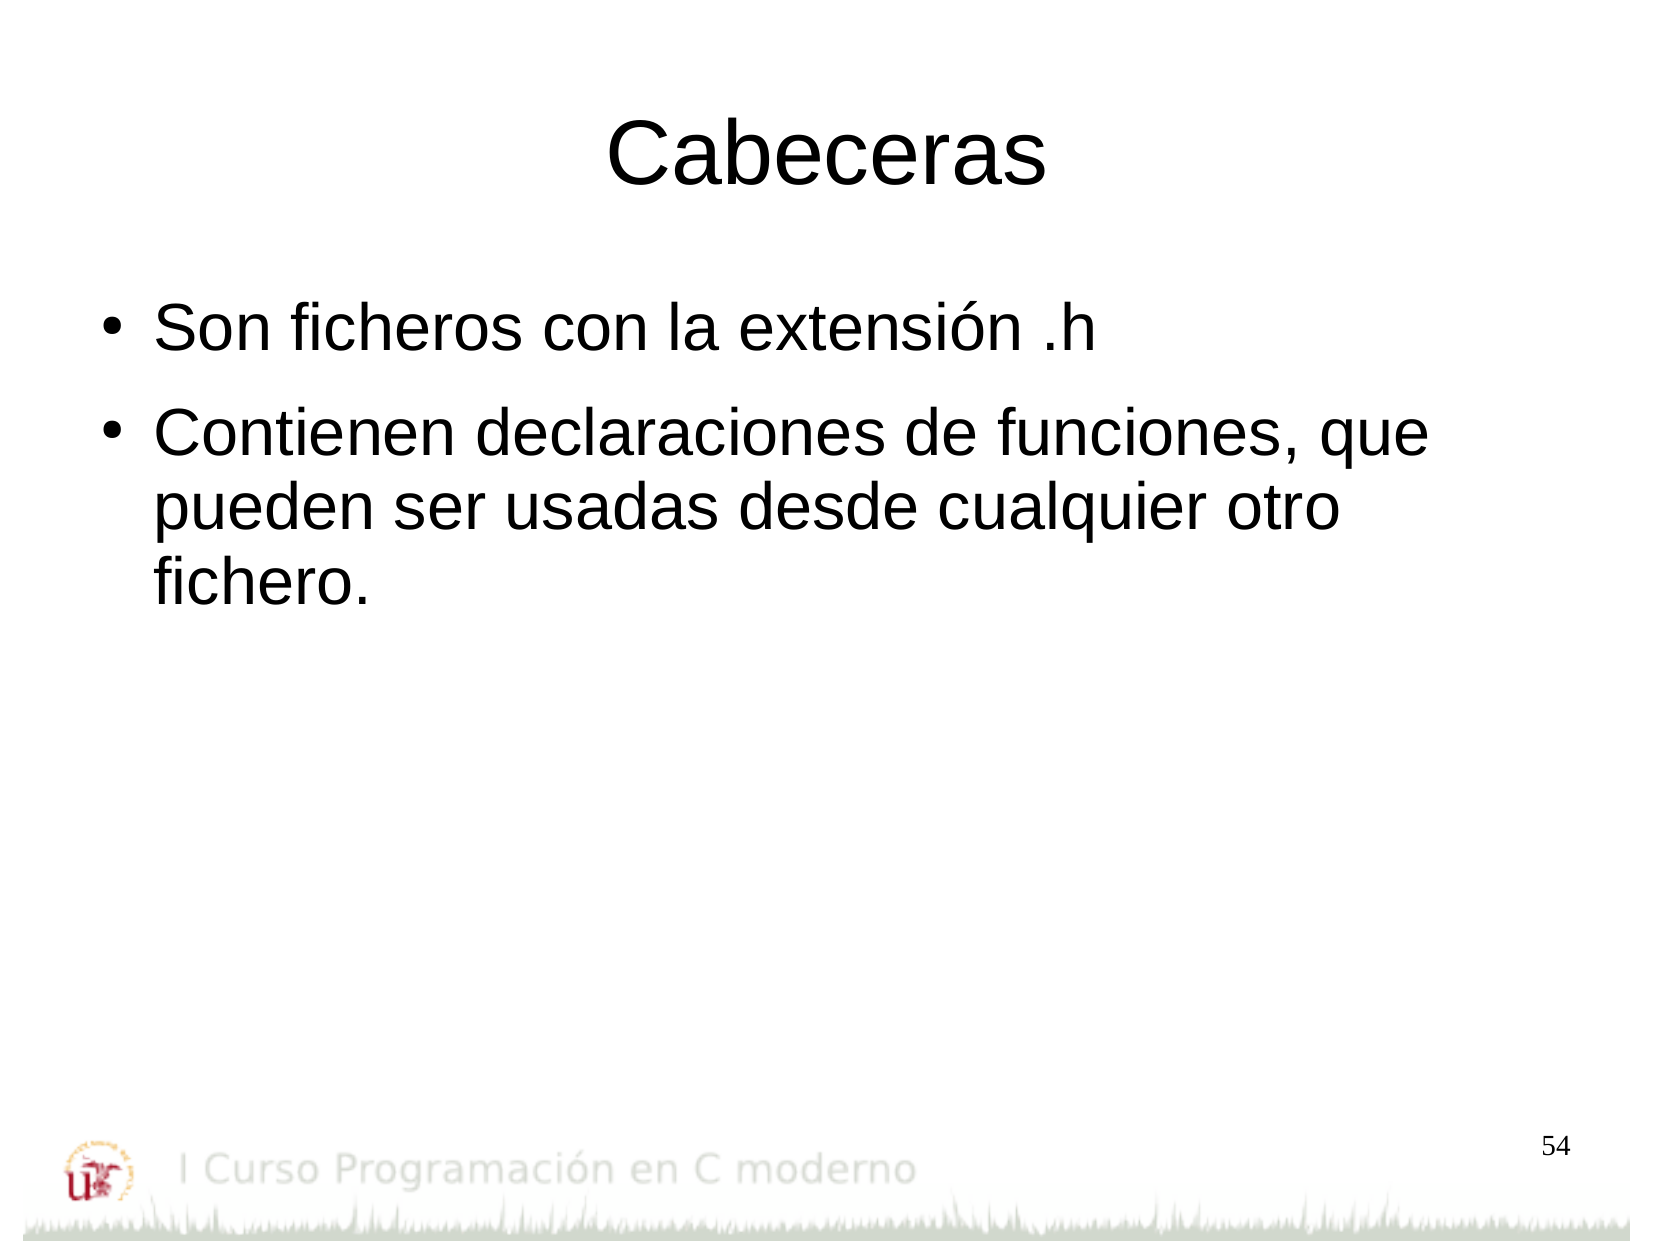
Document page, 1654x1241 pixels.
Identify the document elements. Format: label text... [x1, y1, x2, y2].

title Cabeceras [82, 49, 1571, 257]
list Son ficheros con la extensión .h Contienen declaraciones de funciones, que pueden ser usadas desde cualquier otro fichero. [82, 290, 1538, 1010]
picture [23, 1136, 1630, 1241]
